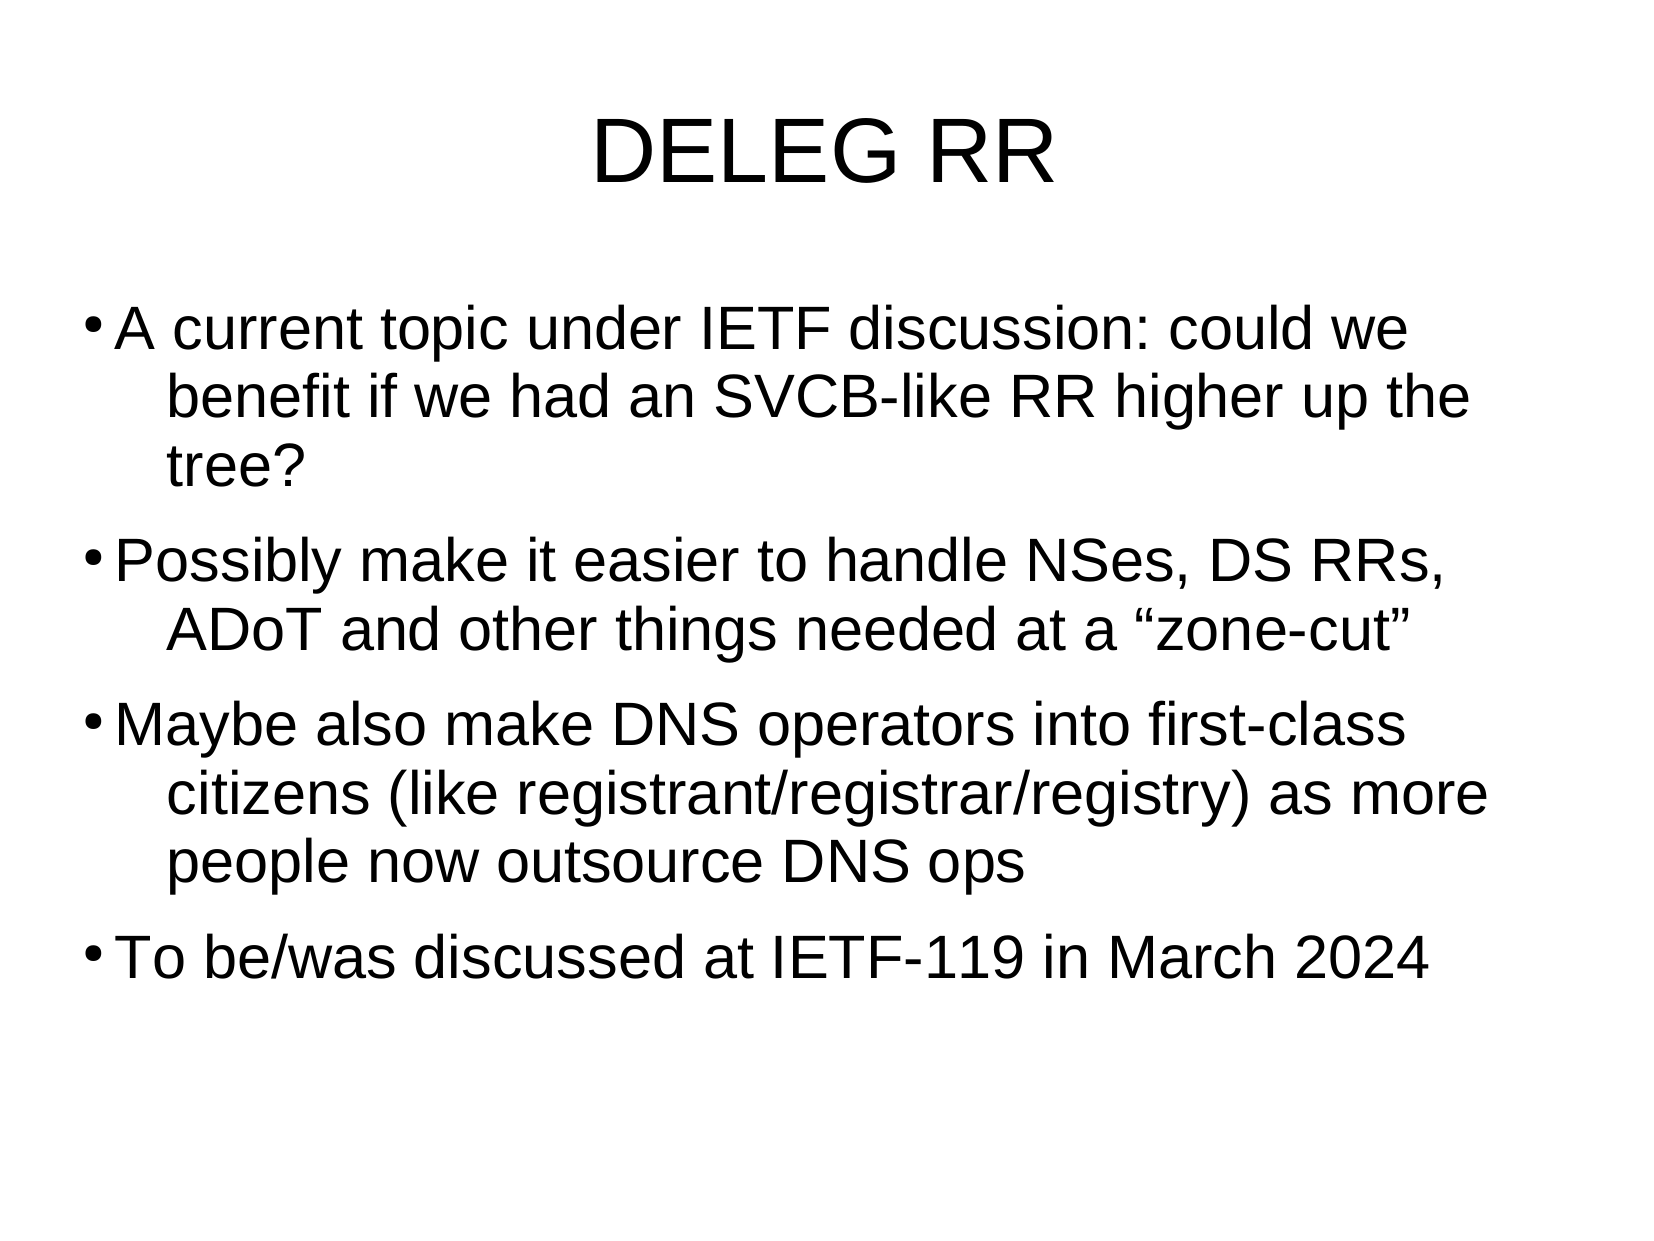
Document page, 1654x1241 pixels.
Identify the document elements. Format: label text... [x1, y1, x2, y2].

list A current topic under IETF discussion: could we benefit if we had an SVCB-like RR higher up the tree? Possibly make it easier to handle NSes, DS RRs, ADoT and other things needed at a “zone-cut” Maybe also make DNS operators into first-class citizens (like registrant/registrar/registry) as more people now outsource DNS ops To be/was discussed at IETF-119 in March 2024 [82, 290, 1568, 1007]
title DELEG RR [82, 49, 1568, 254]
